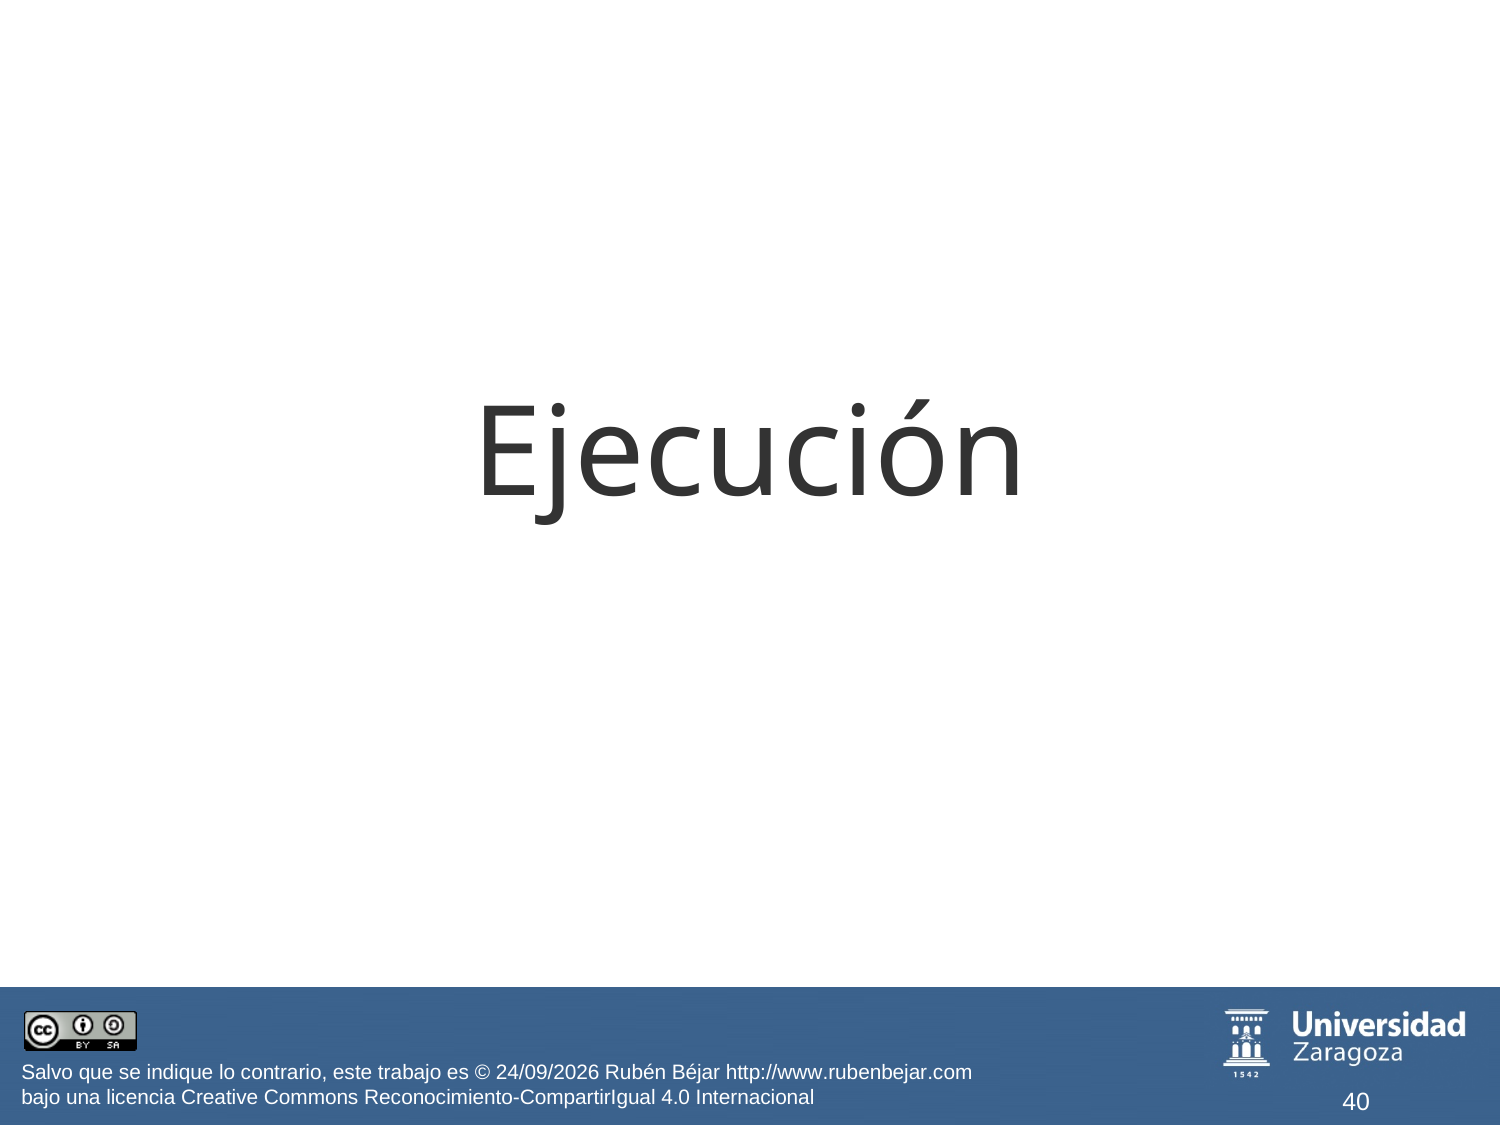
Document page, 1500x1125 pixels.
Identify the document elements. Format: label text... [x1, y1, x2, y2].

text_box Ejecución [169, 307, 1331, 585]
picture [0, 987, 1500, 1125]
